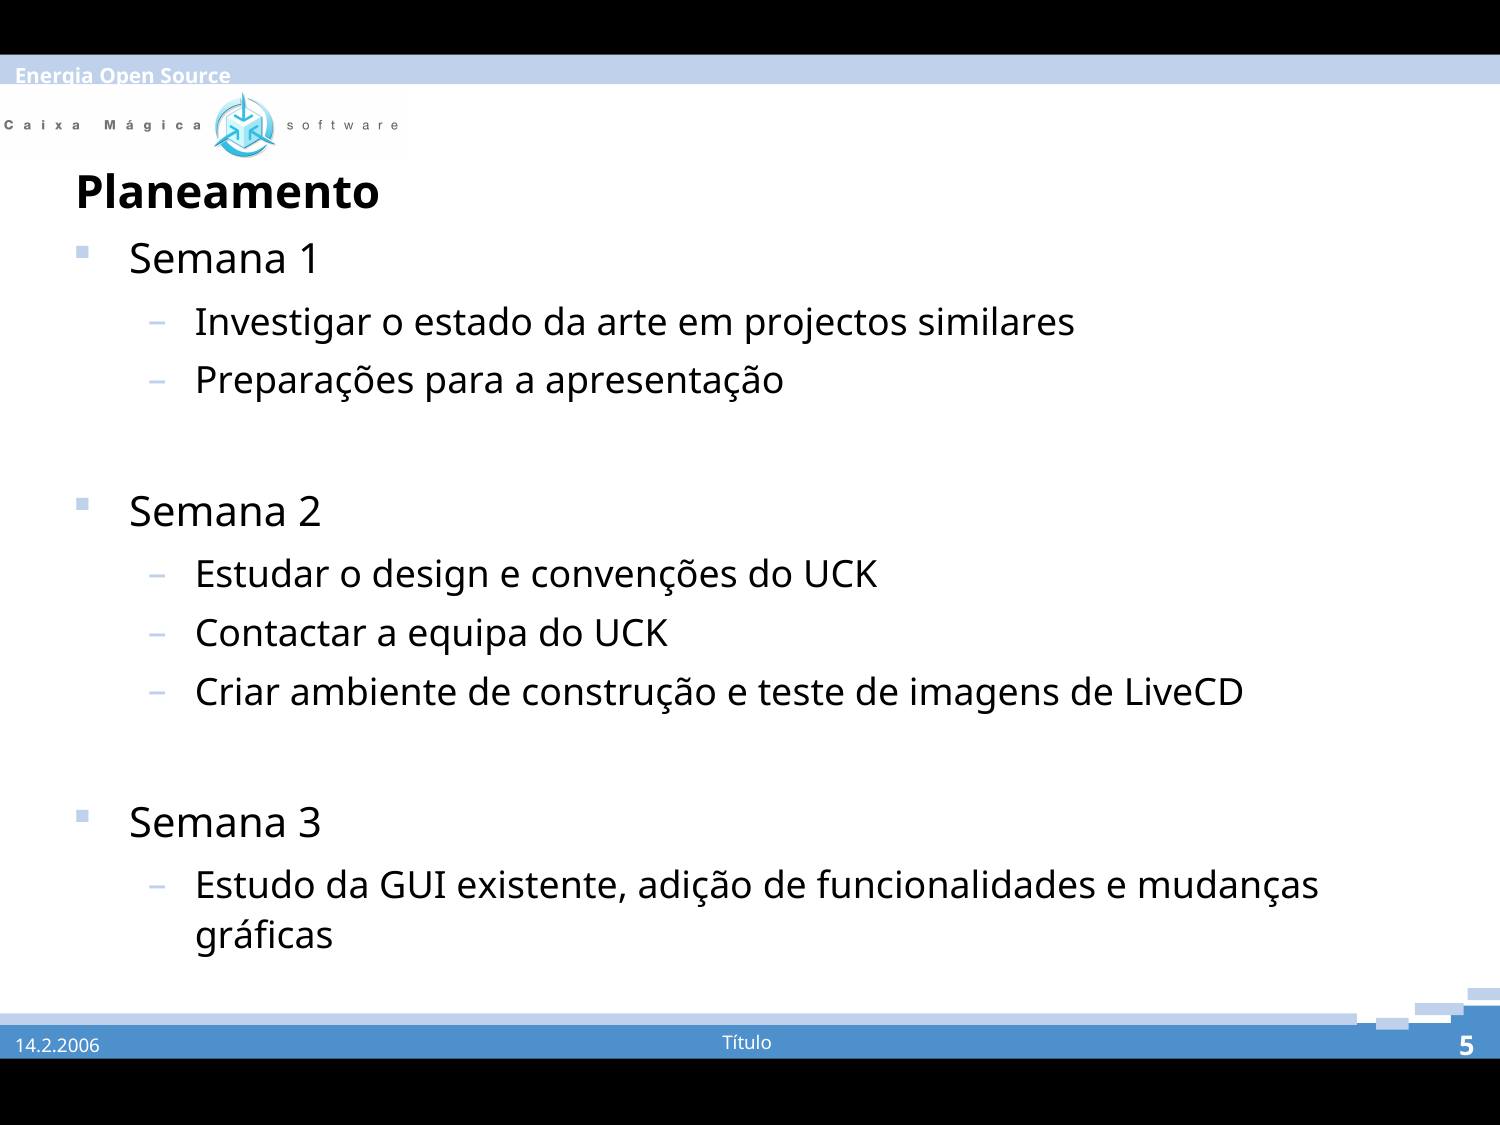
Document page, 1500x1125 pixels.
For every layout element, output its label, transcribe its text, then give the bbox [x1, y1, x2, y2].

list Semana 1 Investigar o estado da arte em projectos similares Preparações para a apresentação Semana 2 Estudar o design e convenções do UCK Contactar a equipa do UCK Criar ambiente de construção e teste de imagens de LiveCD Semana 3 Estudo da GUI existente, adição de funcionalidades e mudanças gráficas [72, 229, 1423, 972]
picture [0, 90, 408, 158]
title Planeamento [75, 136, 1334, 229]
